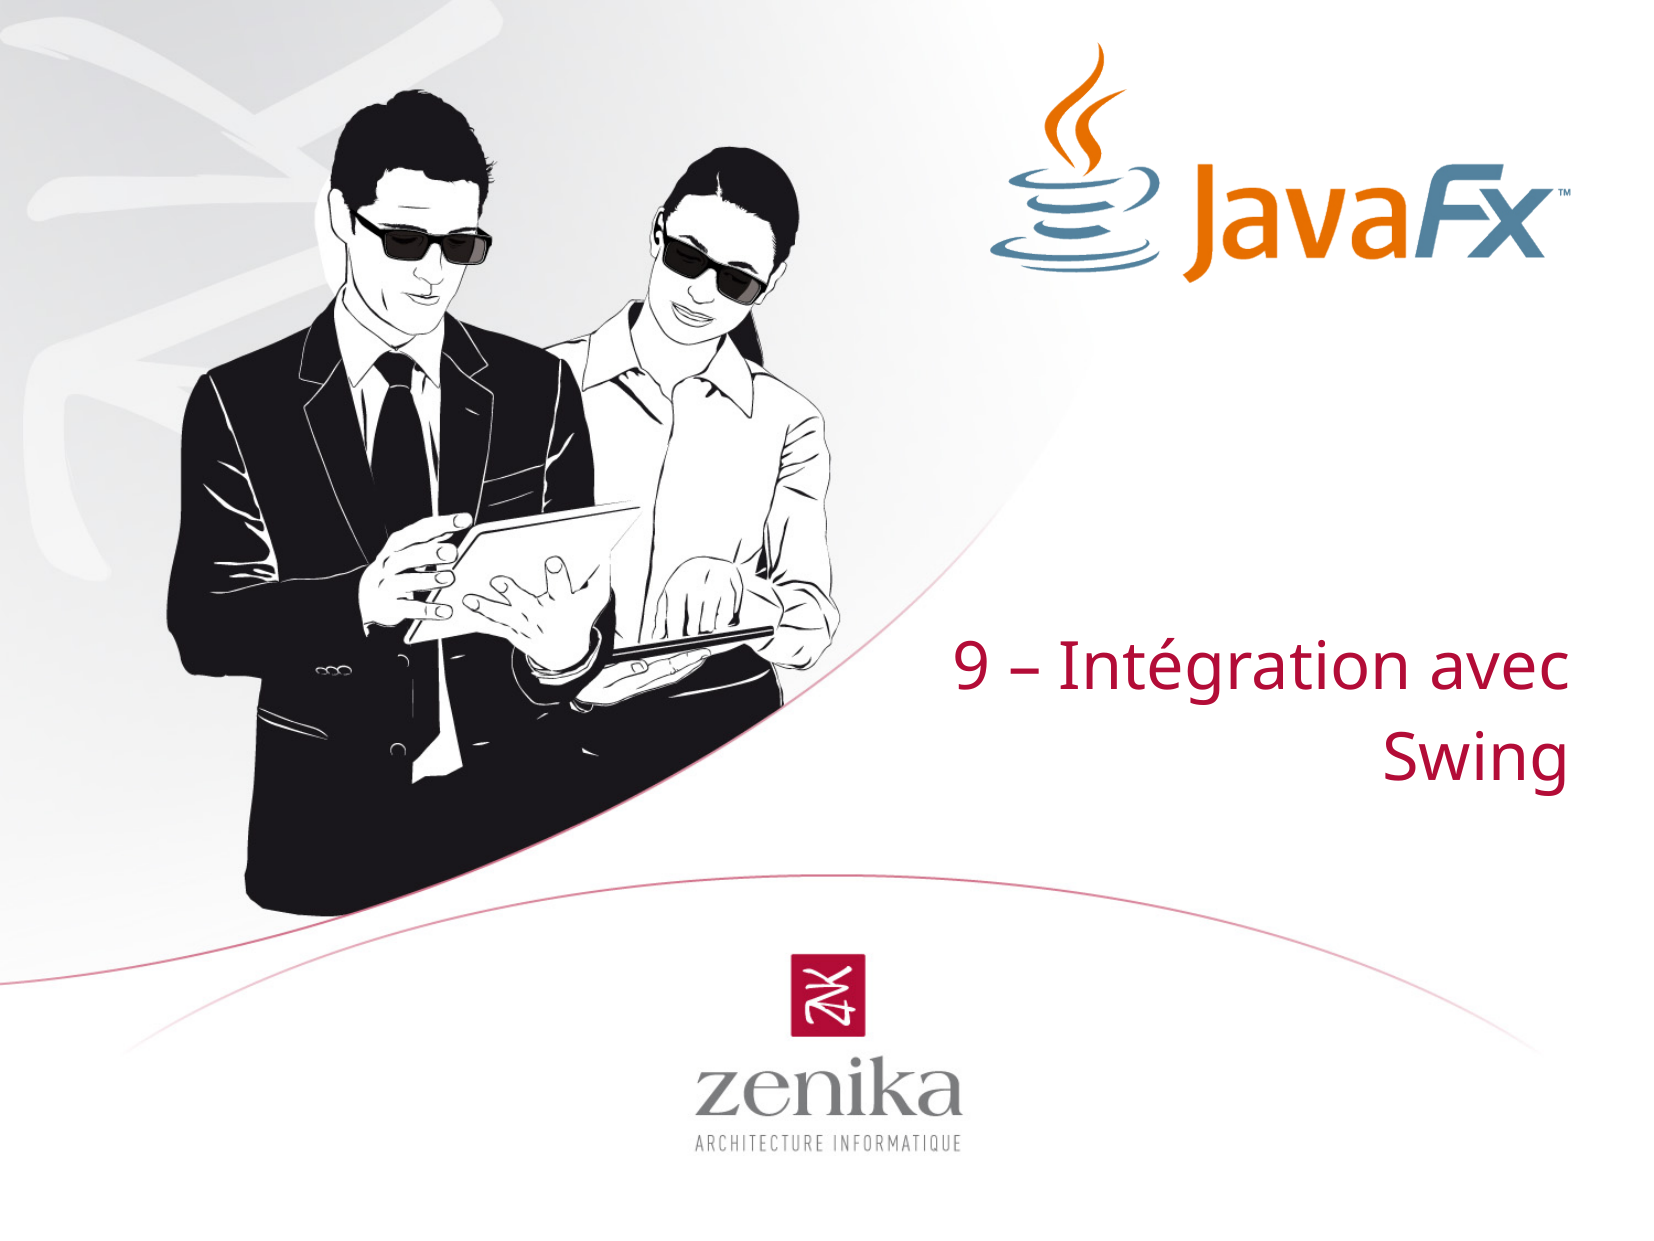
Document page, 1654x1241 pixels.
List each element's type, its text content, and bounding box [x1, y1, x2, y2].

picture [0, 0, 1654, 1241]
title 9 – Intégration avec Swing [915, 531, 1571, 886]
